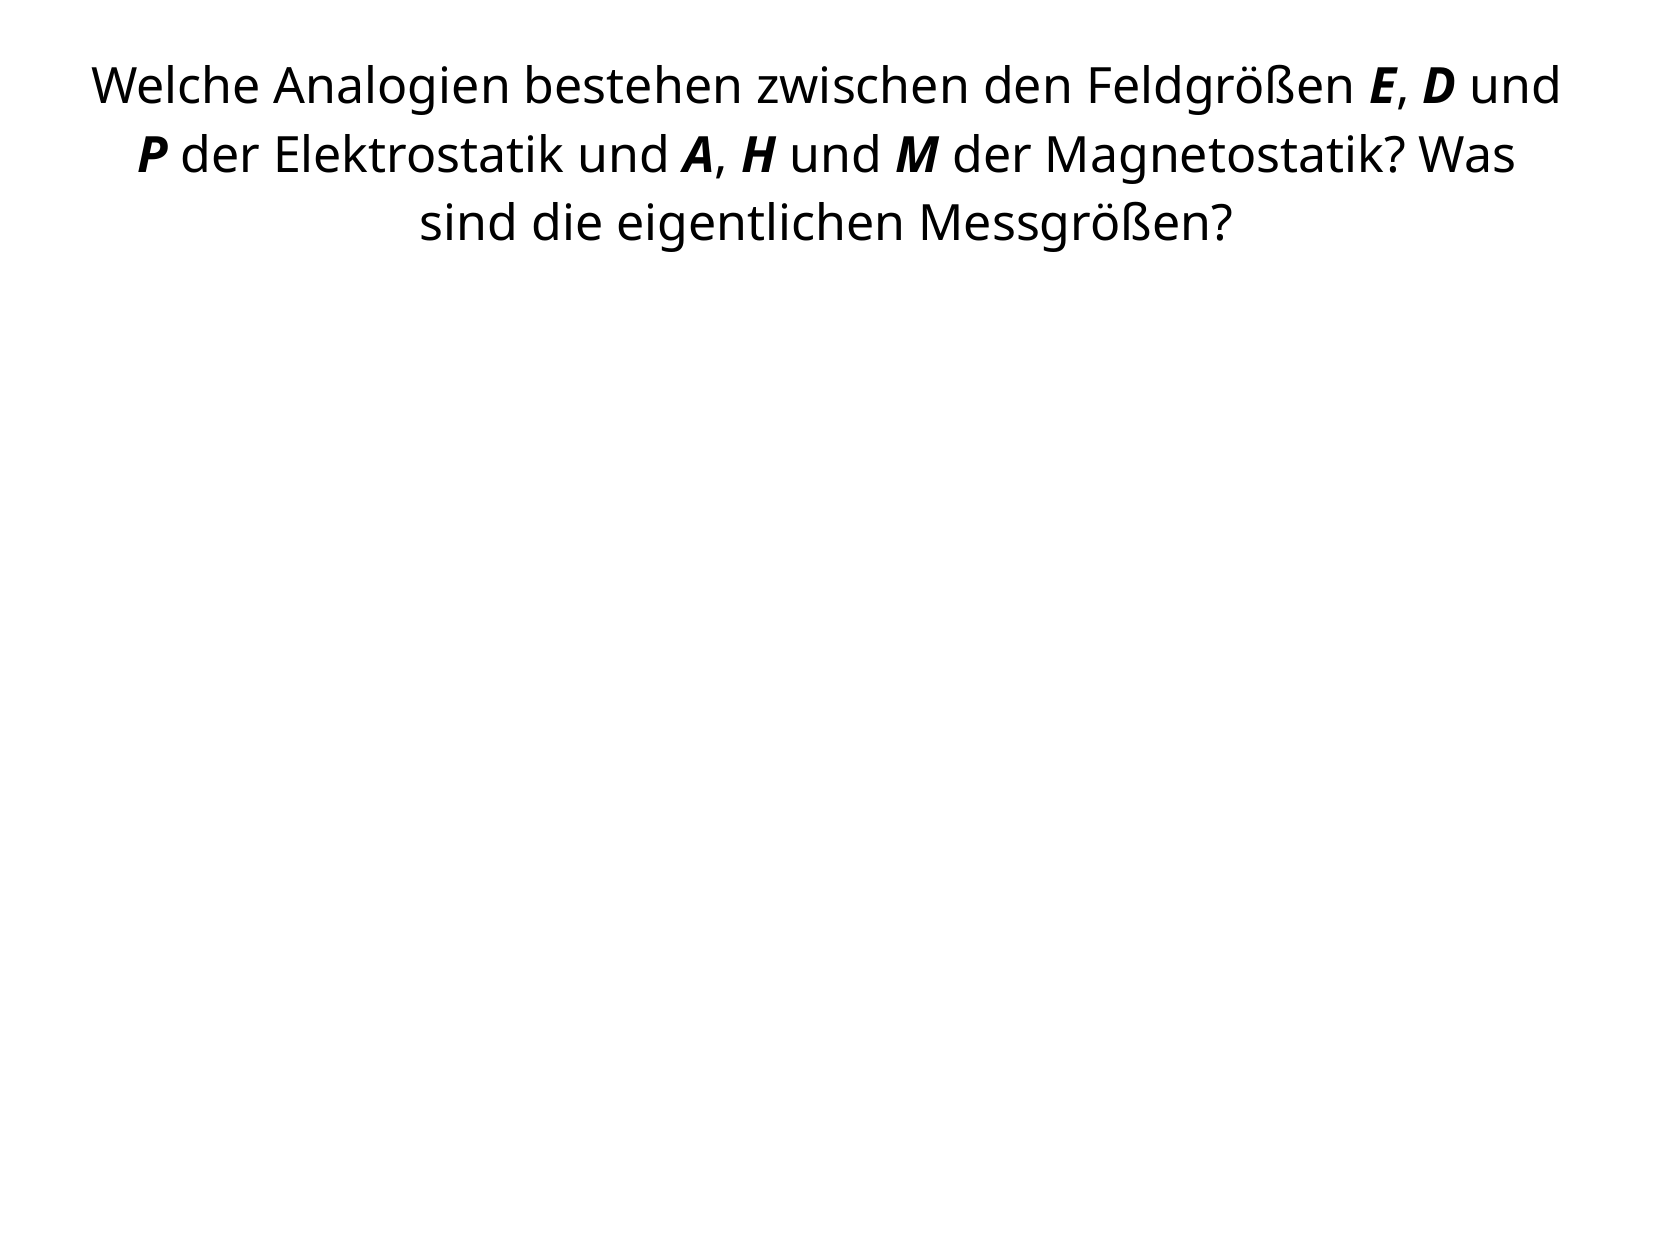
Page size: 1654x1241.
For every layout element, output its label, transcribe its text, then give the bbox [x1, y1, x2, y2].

title Welche Analogien bestehen zwischen den Feldgrößen E, D und P der Elektrostatik und A, H und M der Magnetostatik? Was sind die eigentlichen Messgrößen? [82, 49, 1571, 257]
